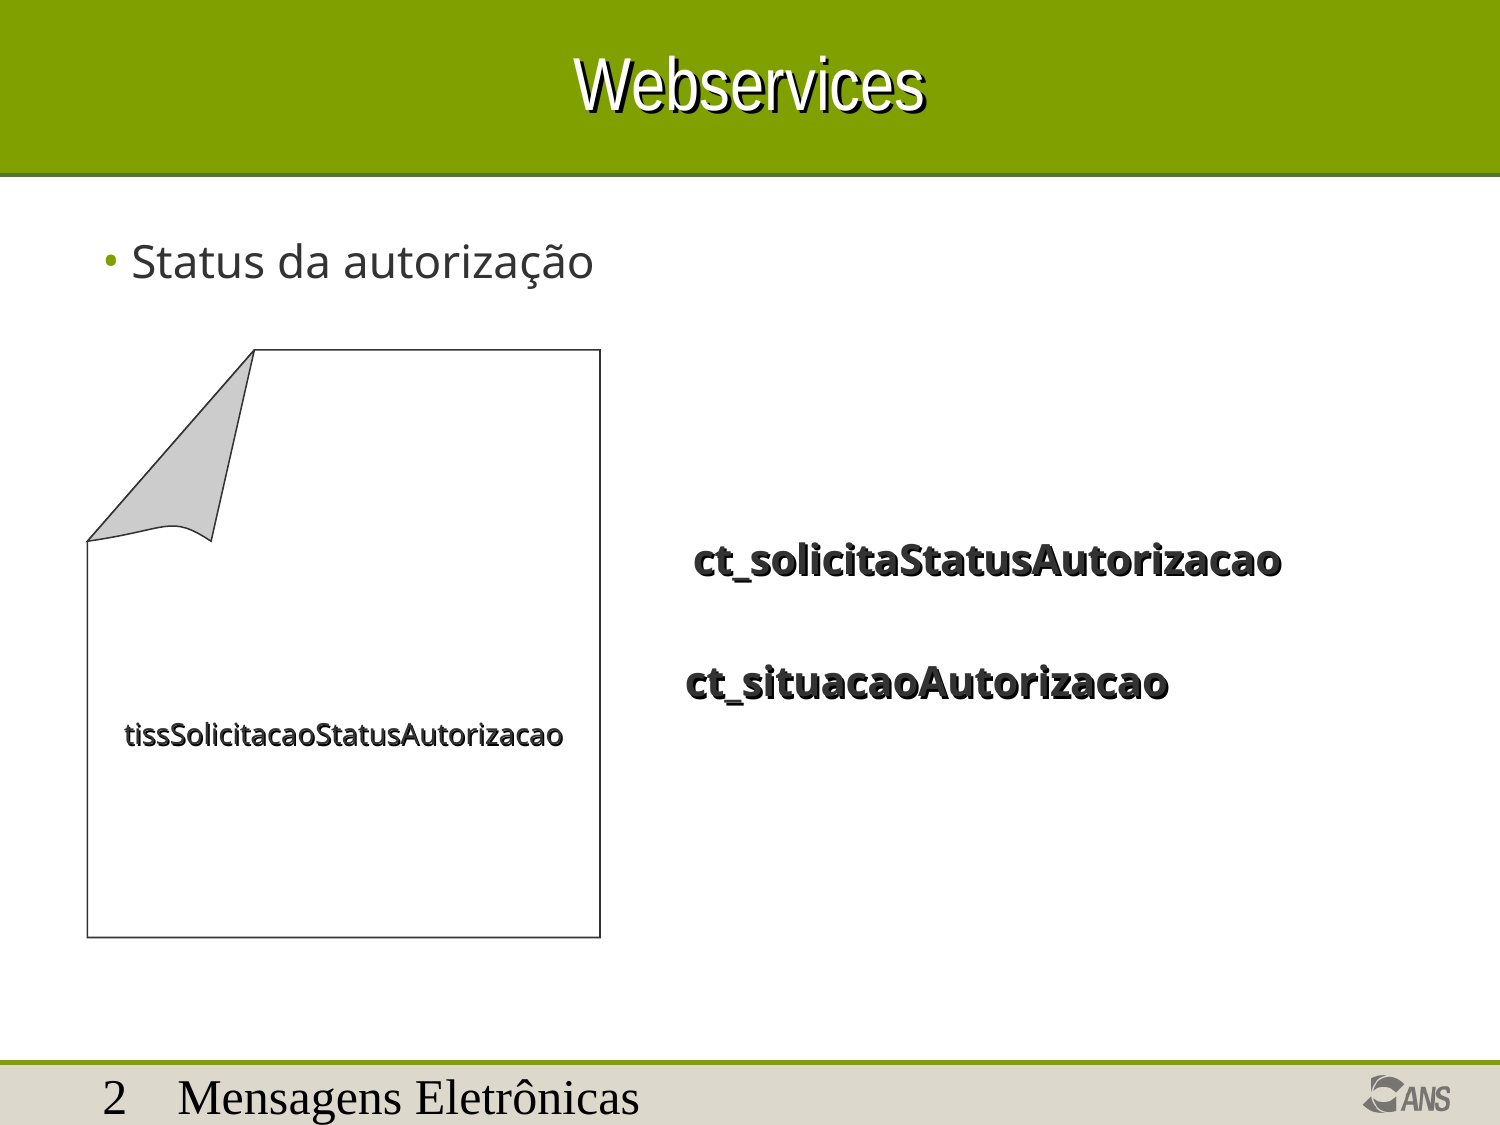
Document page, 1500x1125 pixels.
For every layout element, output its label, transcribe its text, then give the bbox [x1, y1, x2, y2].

title Webservices [24, 10, 1475, 161]
picture [1362, 1075, 1450, 1113]
text_box tissSolicitacaoStatusAutorizacao [87, 349, 601, 938]
text_box ct_solicitaStatusAutorizacao [678, 525, 1297, 591]
text_box ct_situacaoAutorizacao [670, 647, 1184, 713]
text_box Status da autorização [87, 224, 611, 296]
